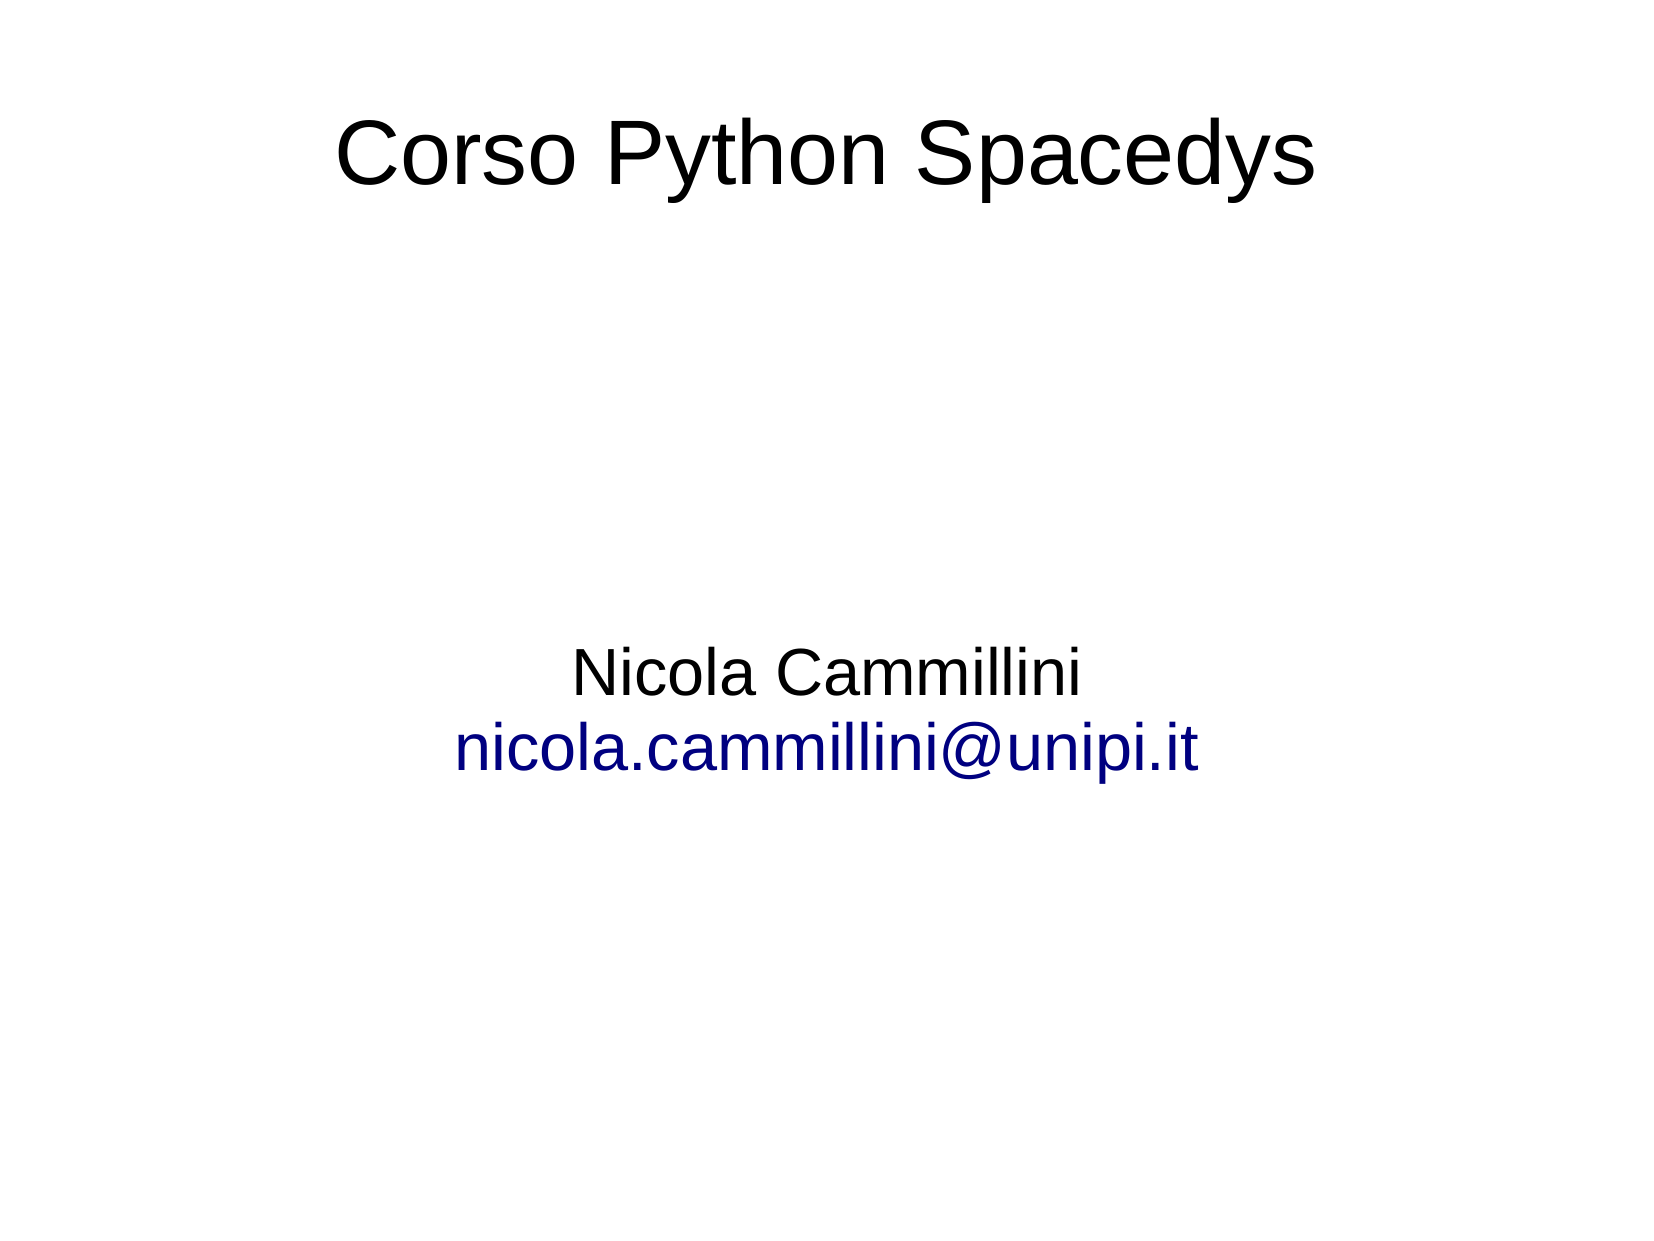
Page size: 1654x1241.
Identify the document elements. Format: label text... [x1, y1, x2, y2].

title Corso Python Spacedys [82, 49, 1571, 257]
subtitle Nicola Cammillini nicola.cammillini@unipi.it [82, 484, 1571, 1010]
